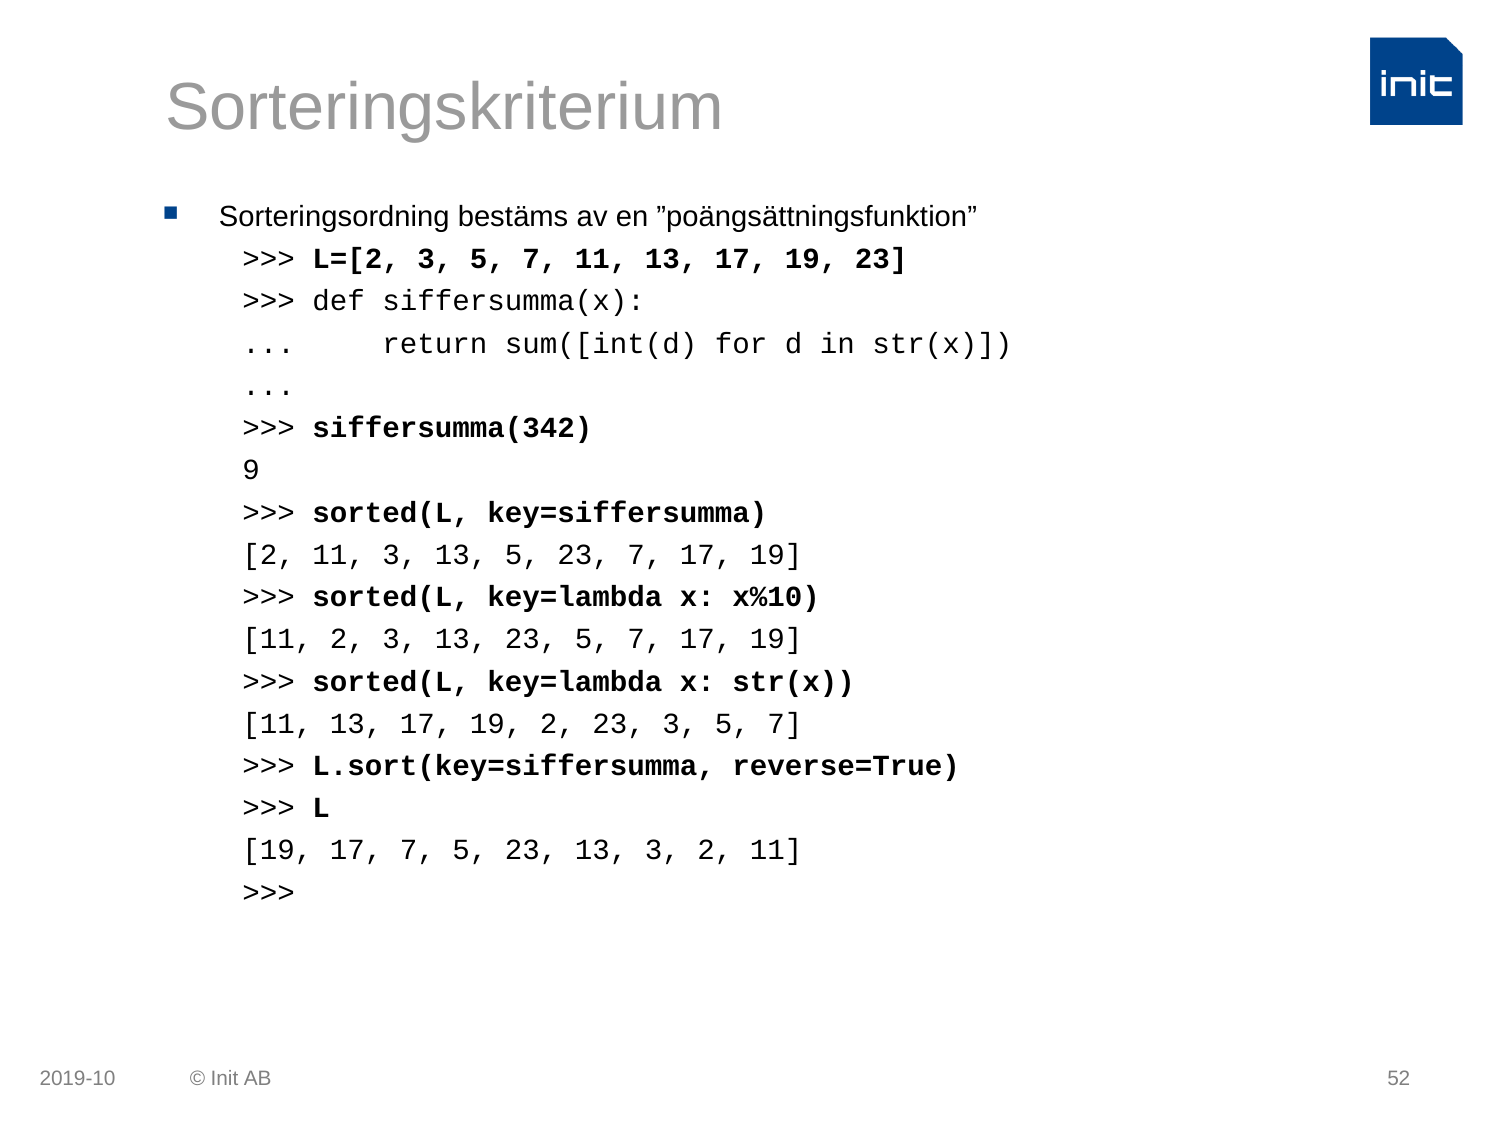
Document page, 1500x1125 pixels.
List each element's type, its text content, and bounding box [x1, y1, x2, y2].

text_box Sorteringsordning bestäms av en ”poängsättningsfunktion” >>> L=[2, 3, 5, 7, 11, 13, 17, 19, 23] >>> def siffersumma(x): ... return sum([int(d) for d in str(x)]) ... >>> siffersumma(342) 9 >>> sorted(L, key=siffersumma) [2, 11, 3, 13, 5, 23, 7, 17, 19] >>> sorted(L, key=lambda x: x%10) [11, 2, 3, 13, 23, 5, 7, 17, 19] >>> sorted(L, key=lambda x: str(x)) [11, 13, 17, 19, 2, 23, 3, 5, 7] >>> L.sort(key=siffersumma, reverse=True) >>> L [19, 17, 7, 5, 23, 13, 3, 2, 11] >>> [150, 189, 1351, 963]
text_box Sorteringskriterium [150, 0, 1351, 151]
text_box <nummer> [1350, 1037, 1426, 1098]
text_box © Init AB [174, 1037, 1326, 1098]
picture [1370, 37, 1463, 125]
text_box 2019-10 [24, 1037, 151, 1098]
